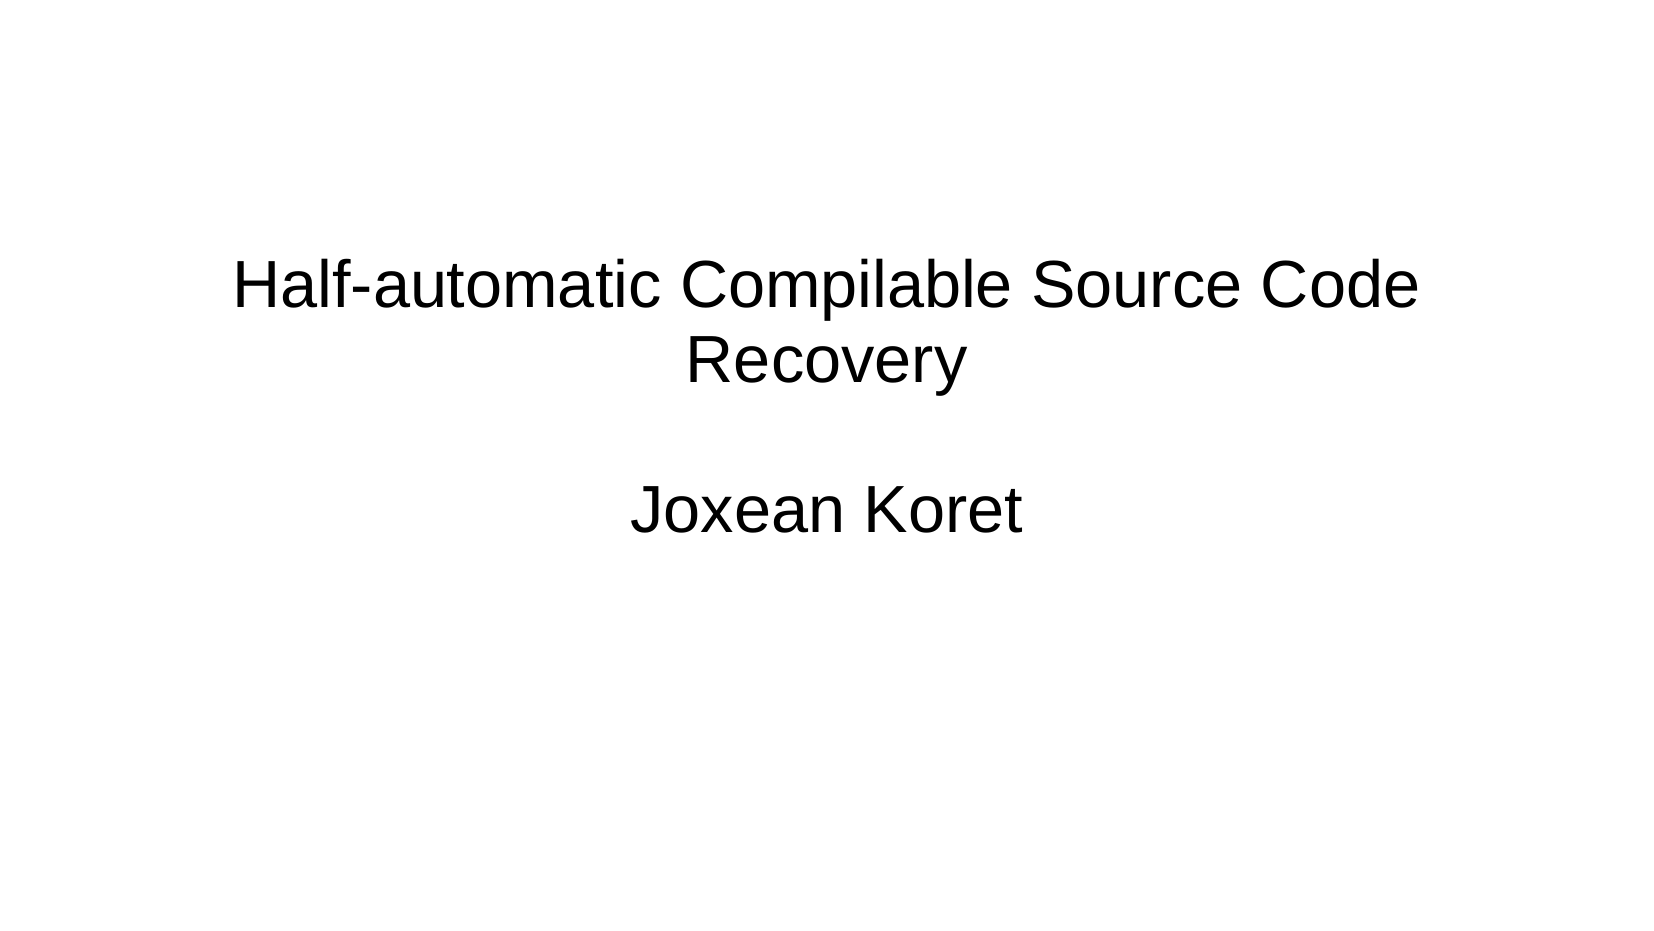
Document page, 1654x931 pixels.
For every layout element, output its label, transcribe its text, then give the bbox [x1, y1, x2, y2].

subtitle Half-automatic Compilable Source Code Recovery Joxean Koret [82, 37, 1571, 757]
